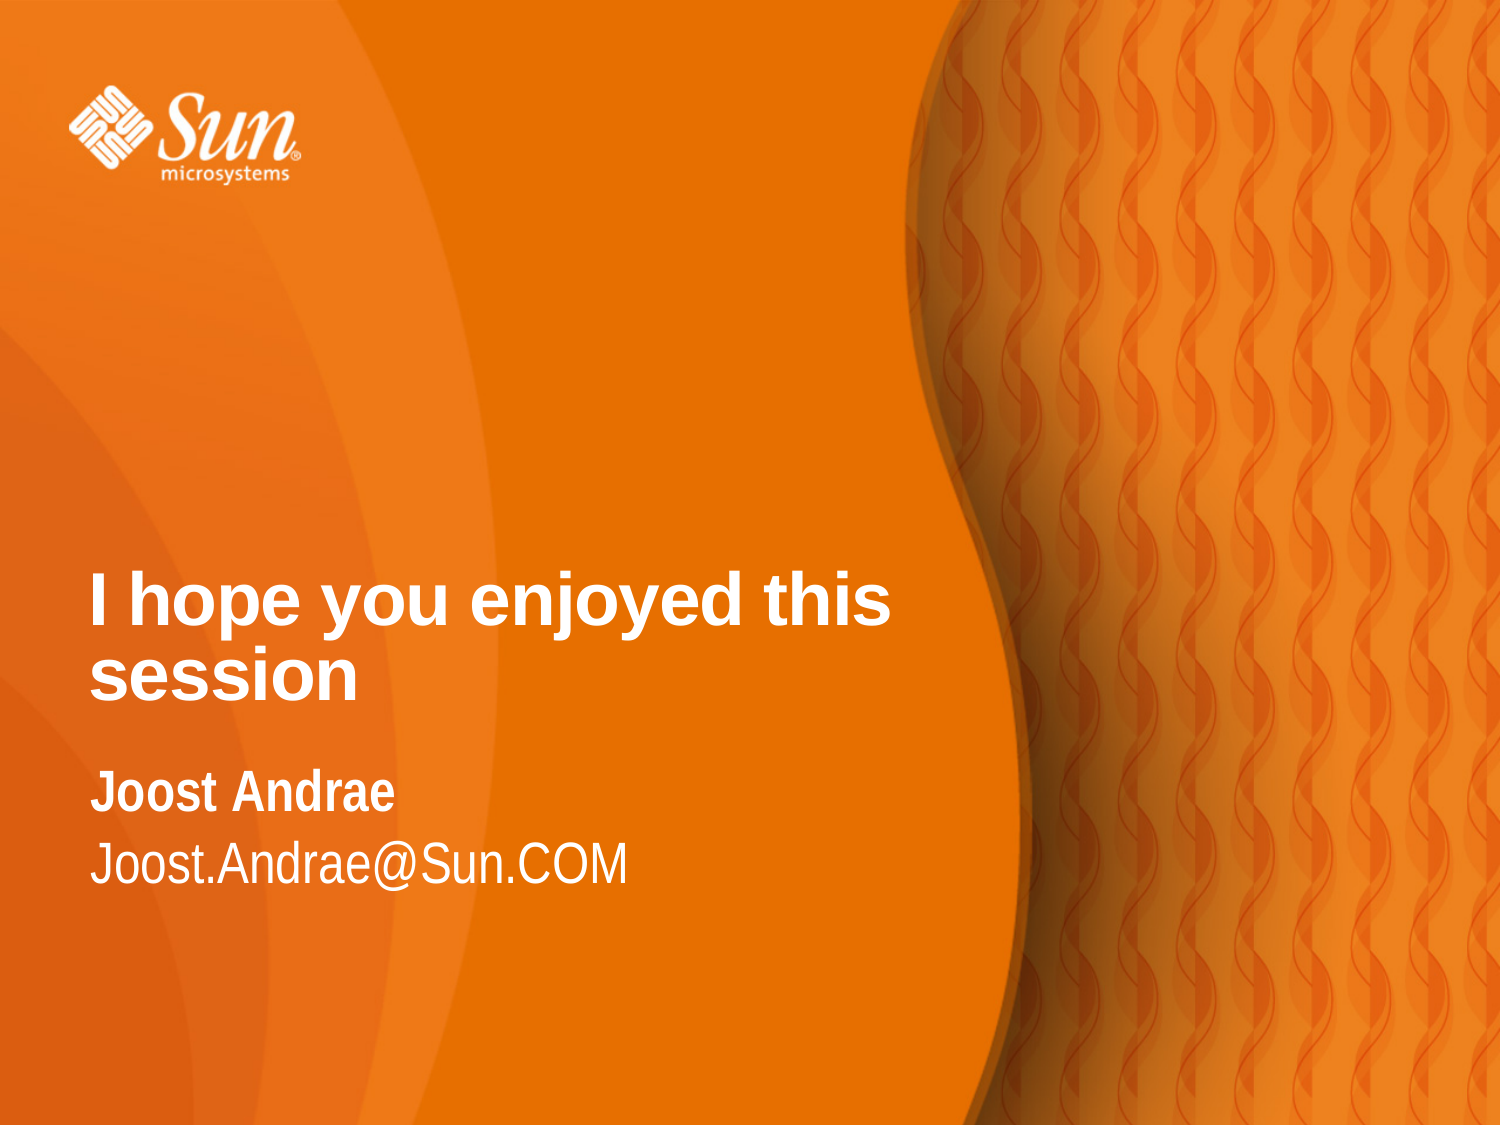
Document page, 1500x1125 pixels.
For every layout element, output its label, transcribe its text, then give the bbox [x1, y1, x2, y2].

list Joost Andrae Joost.Andrae@Sun.COM [90, 766, 1080, 969]
title I hope you enjoyed this session [88, 527, 908, 716]
picture [0, 0, 1500, 1125]
